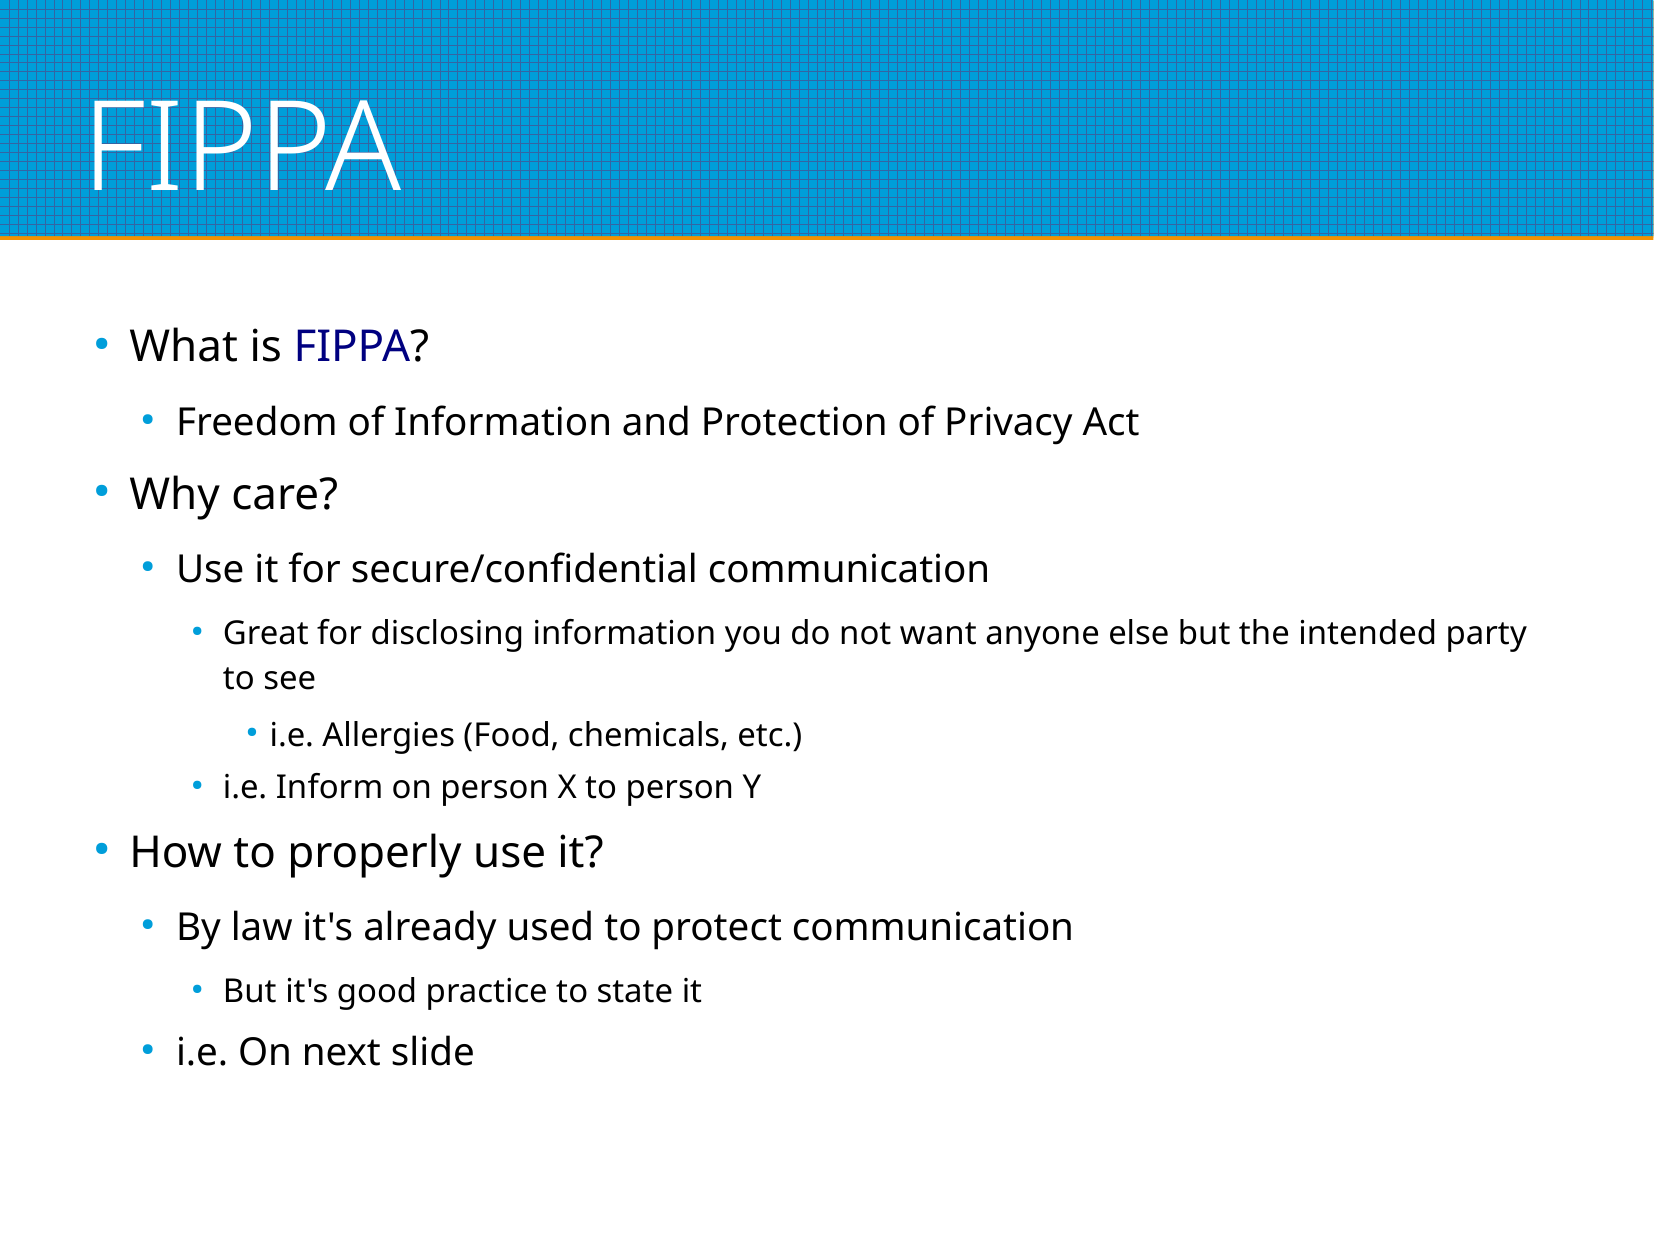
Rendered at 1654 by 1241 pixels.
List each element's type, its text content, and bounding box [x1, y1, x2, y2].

list What is FIPPA? Freedom of Information and Protection of Privacy Act Why care? Use it for secure/confidential communication Great for disclosing information you do not want anyone else but the intended party to see i.e. Allergies (Food, chemicals, etc.) i.e. Inform on person X to person Y How to properly use it? By law it's already used to protect communication But it's good practice to state it i.e. On next slide [82, 314, 1563, 1081]
title FIPPA [82, 19, 1571, 227]
